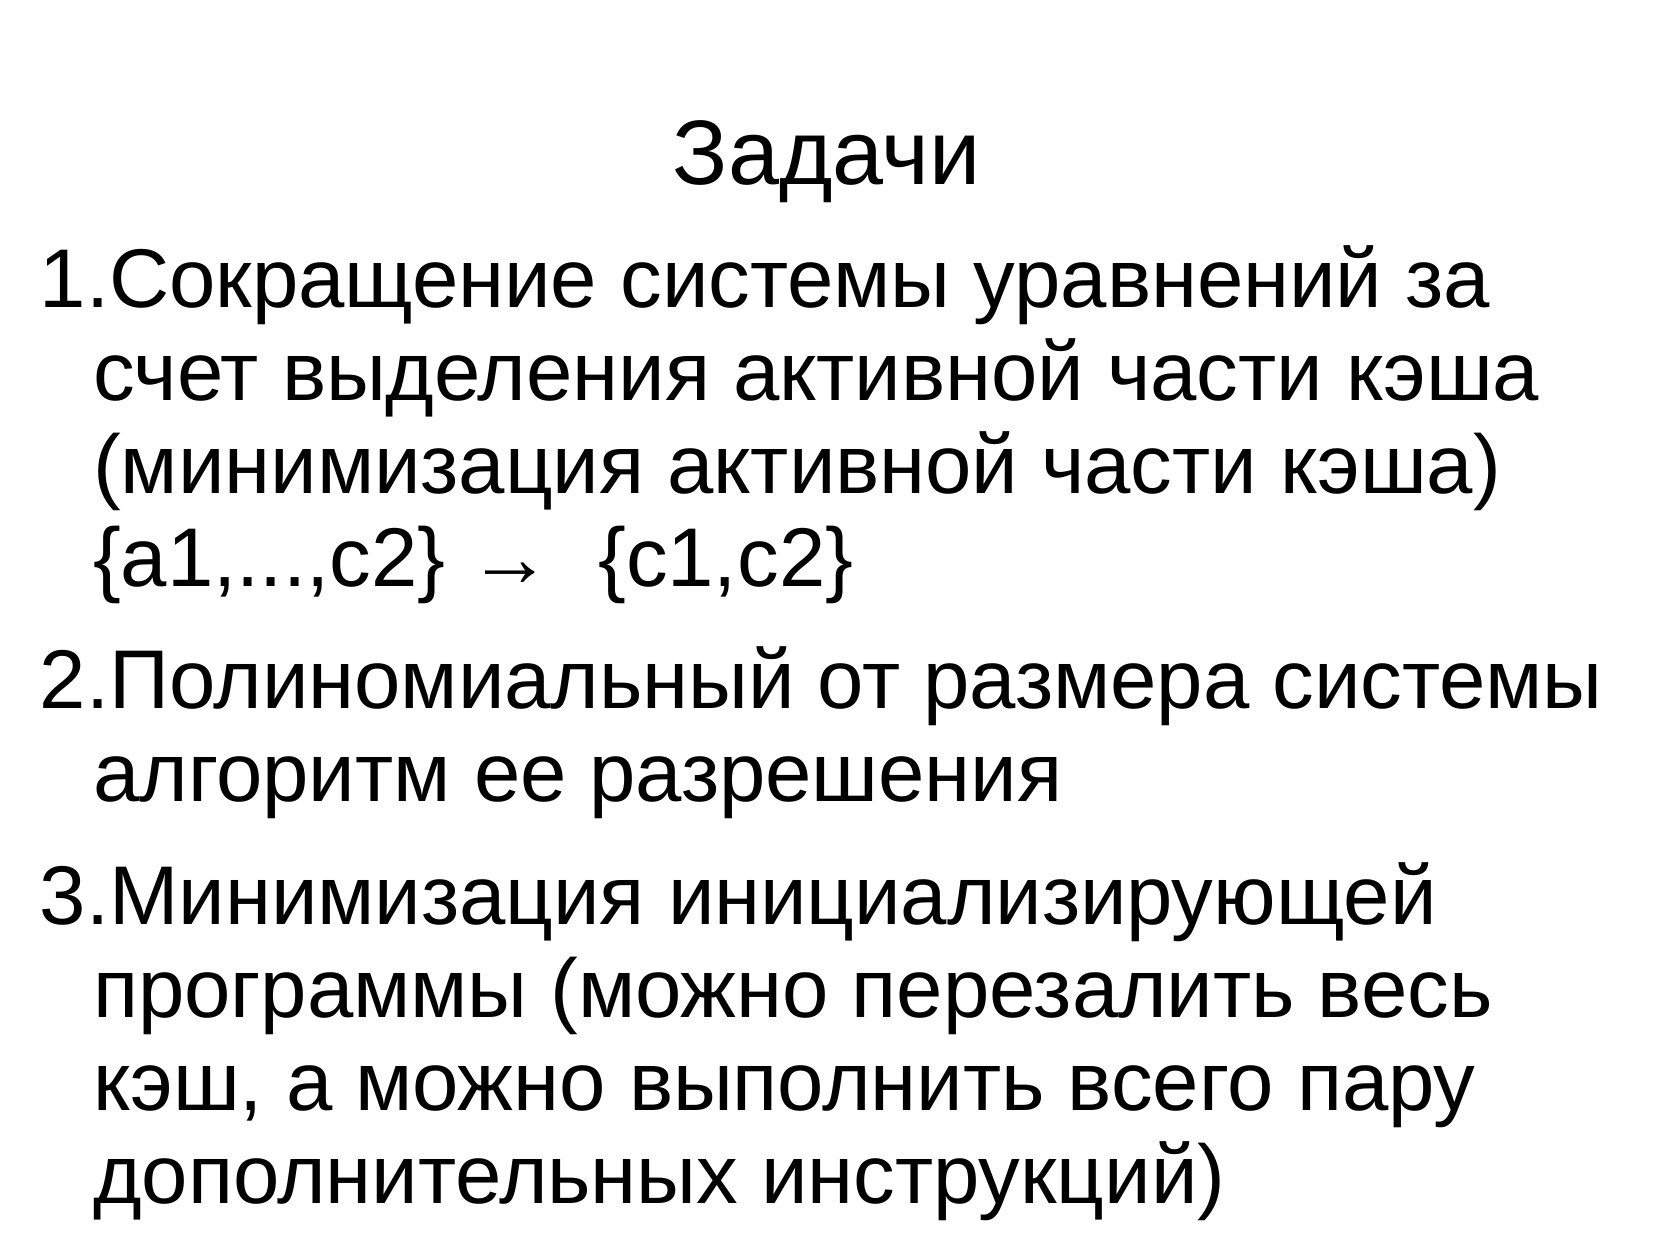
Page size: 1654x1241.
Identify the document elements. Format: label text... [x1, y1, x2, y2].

title Задачи [82, 49, 1571, 232]
list Сокращение системы уравнений за счет выделения активной части кэша (минимизация активной части кэша) {a1,...,c2} → {c1,c2} Полиномиальный от размера системы алгоритм ее разрешения Минимизация инициализирующей программы (можно перезалить весь кэш, а можно выполнить всего пару дополнительных инструкций) [22, 232, 1634, 1222]
